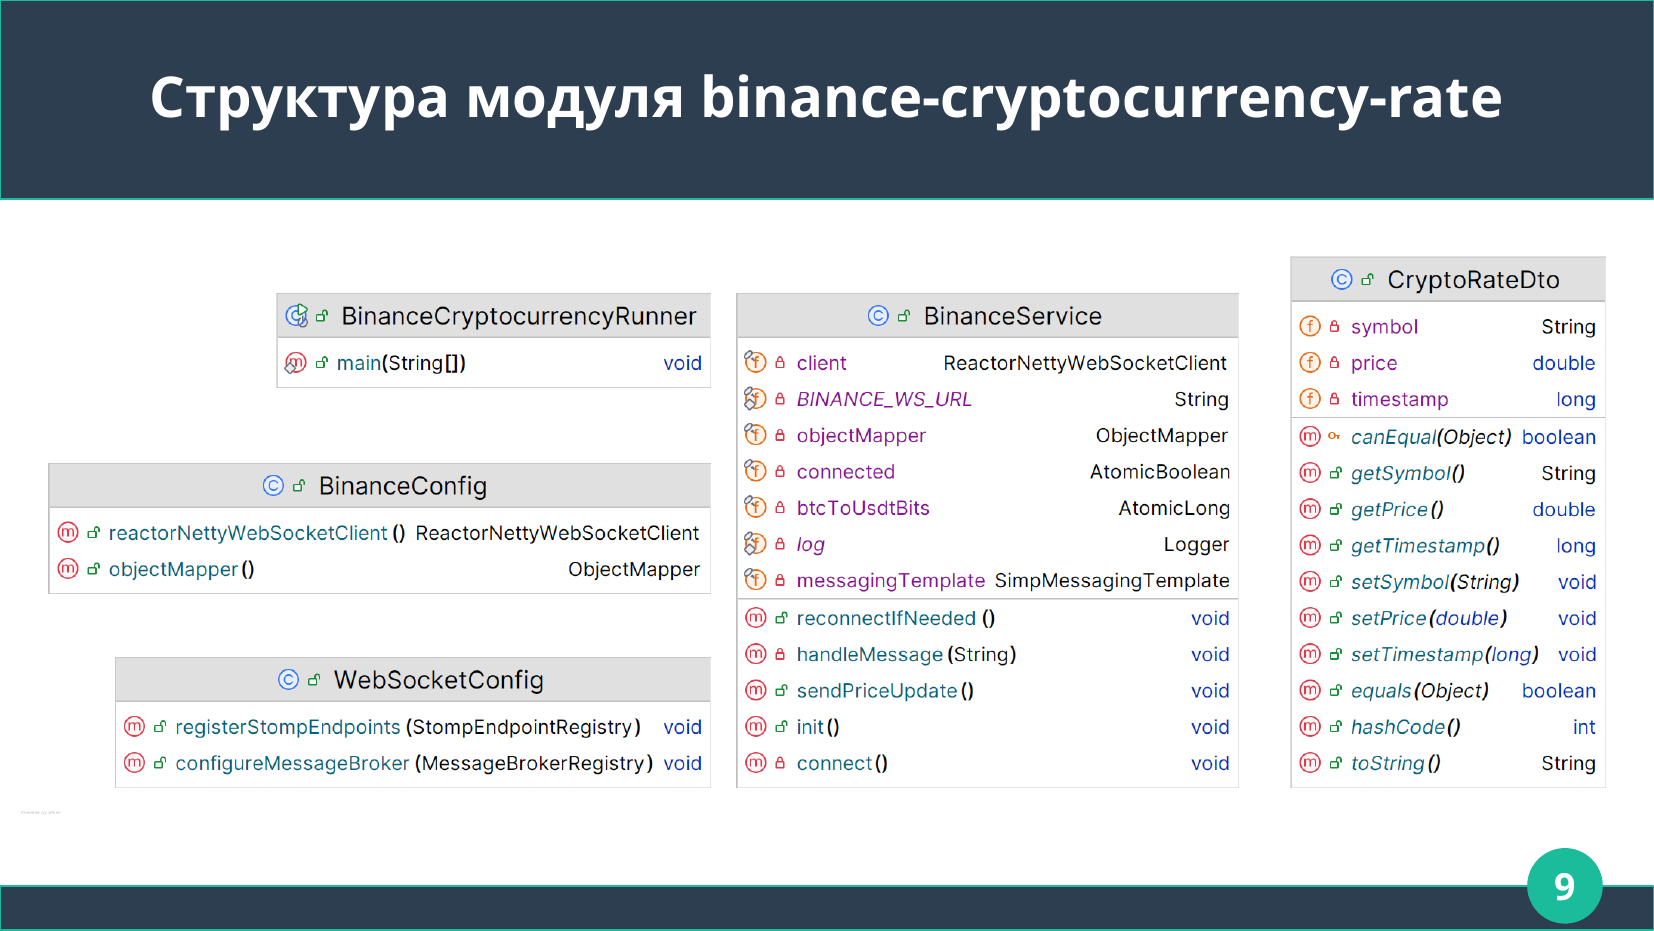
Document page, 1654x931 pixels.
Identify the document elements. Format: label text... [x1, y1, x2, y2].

picture [17, 226, 1636, 818]
title Структура модуля binance-cryptocurrency-rate [59, 37, 1595, 155]
